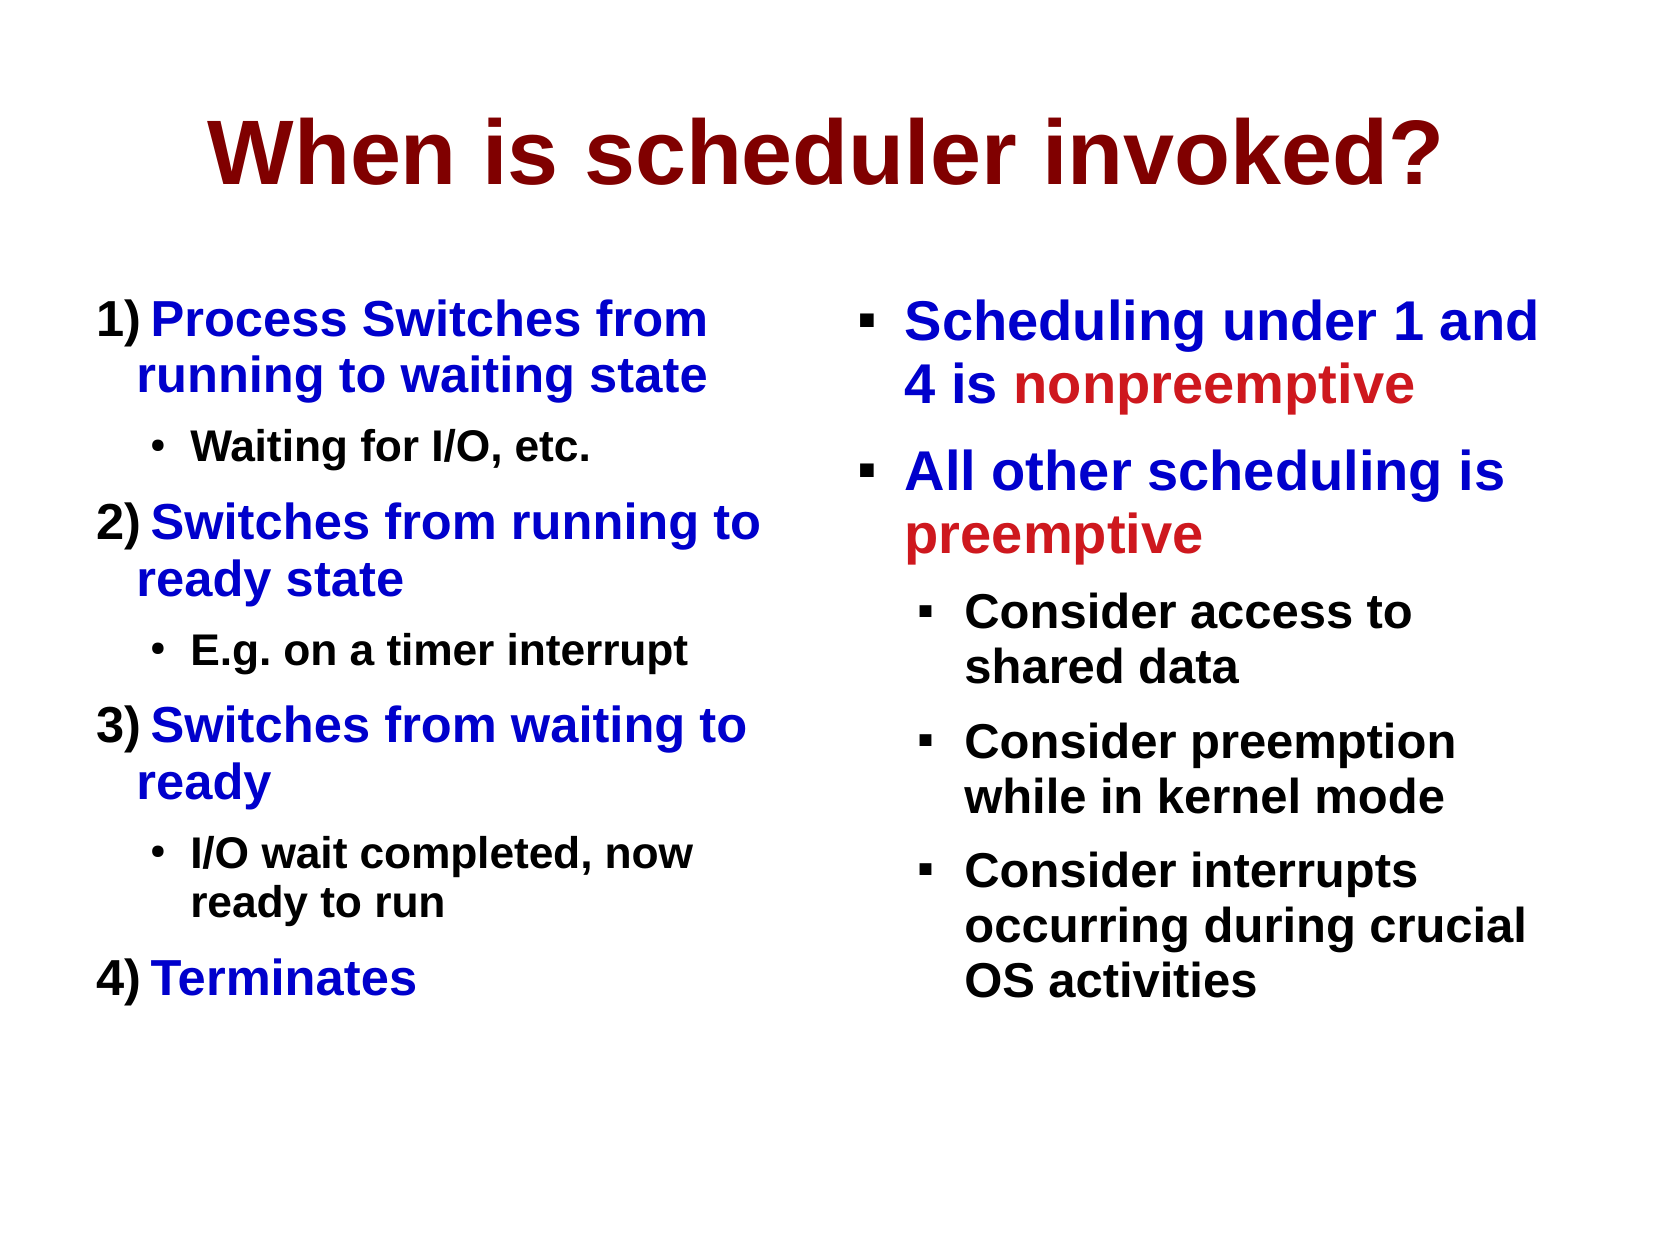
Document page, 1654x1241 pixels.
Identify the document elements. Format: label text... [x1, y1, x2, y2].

list Process Switches from running to waiting state Waiting for I/O, etc. Switches from running to ready state E.g. on a timer interrupt Switches from waiting to ready I/O wait completed, now ready to run Terminates [82, 290, 809, 1010]
list Scheduling under 1 and 4 is nonpreemptive All other scheduling is preemptive Consider access to shared data Consider preemption while in kernel mode Consider interrupts occurring during crucial OS activities [845, 290, 1572, 1010]
title When is scheduler invoked? [82, 49, 1571, 257]
